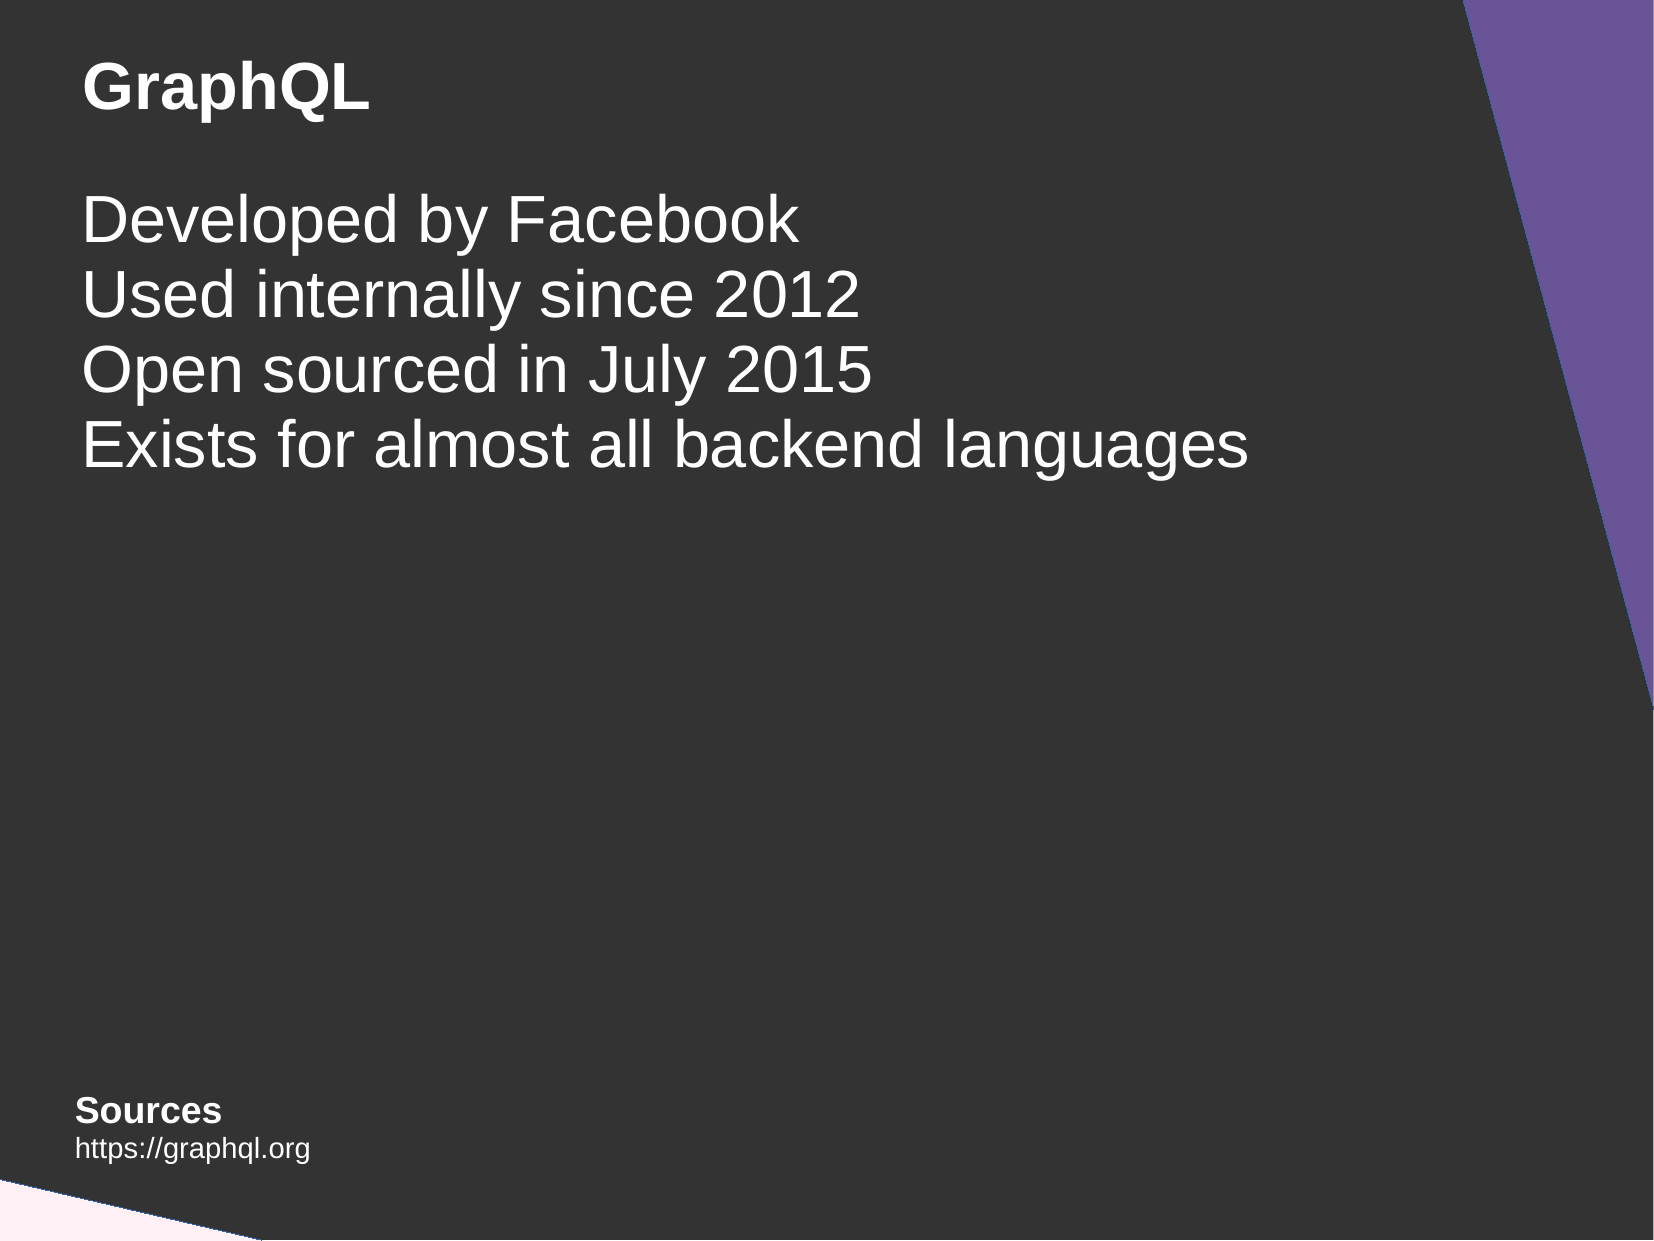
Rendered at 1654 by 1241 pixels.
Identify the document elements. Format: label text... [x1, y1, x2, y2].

title Developed by Facebook Used internally since 2012 Open sourced in July 2015 Exists for almost all backend languages [81, 182, 1637, 649]
text_box Sources https://graphql.org [60, 1082, 1546, 1205]
text_box [0, 1179, 266, 1241]
text_box [1463, 0, 1654, 710]
title GraphQL [82, 49, 1511, 182]
